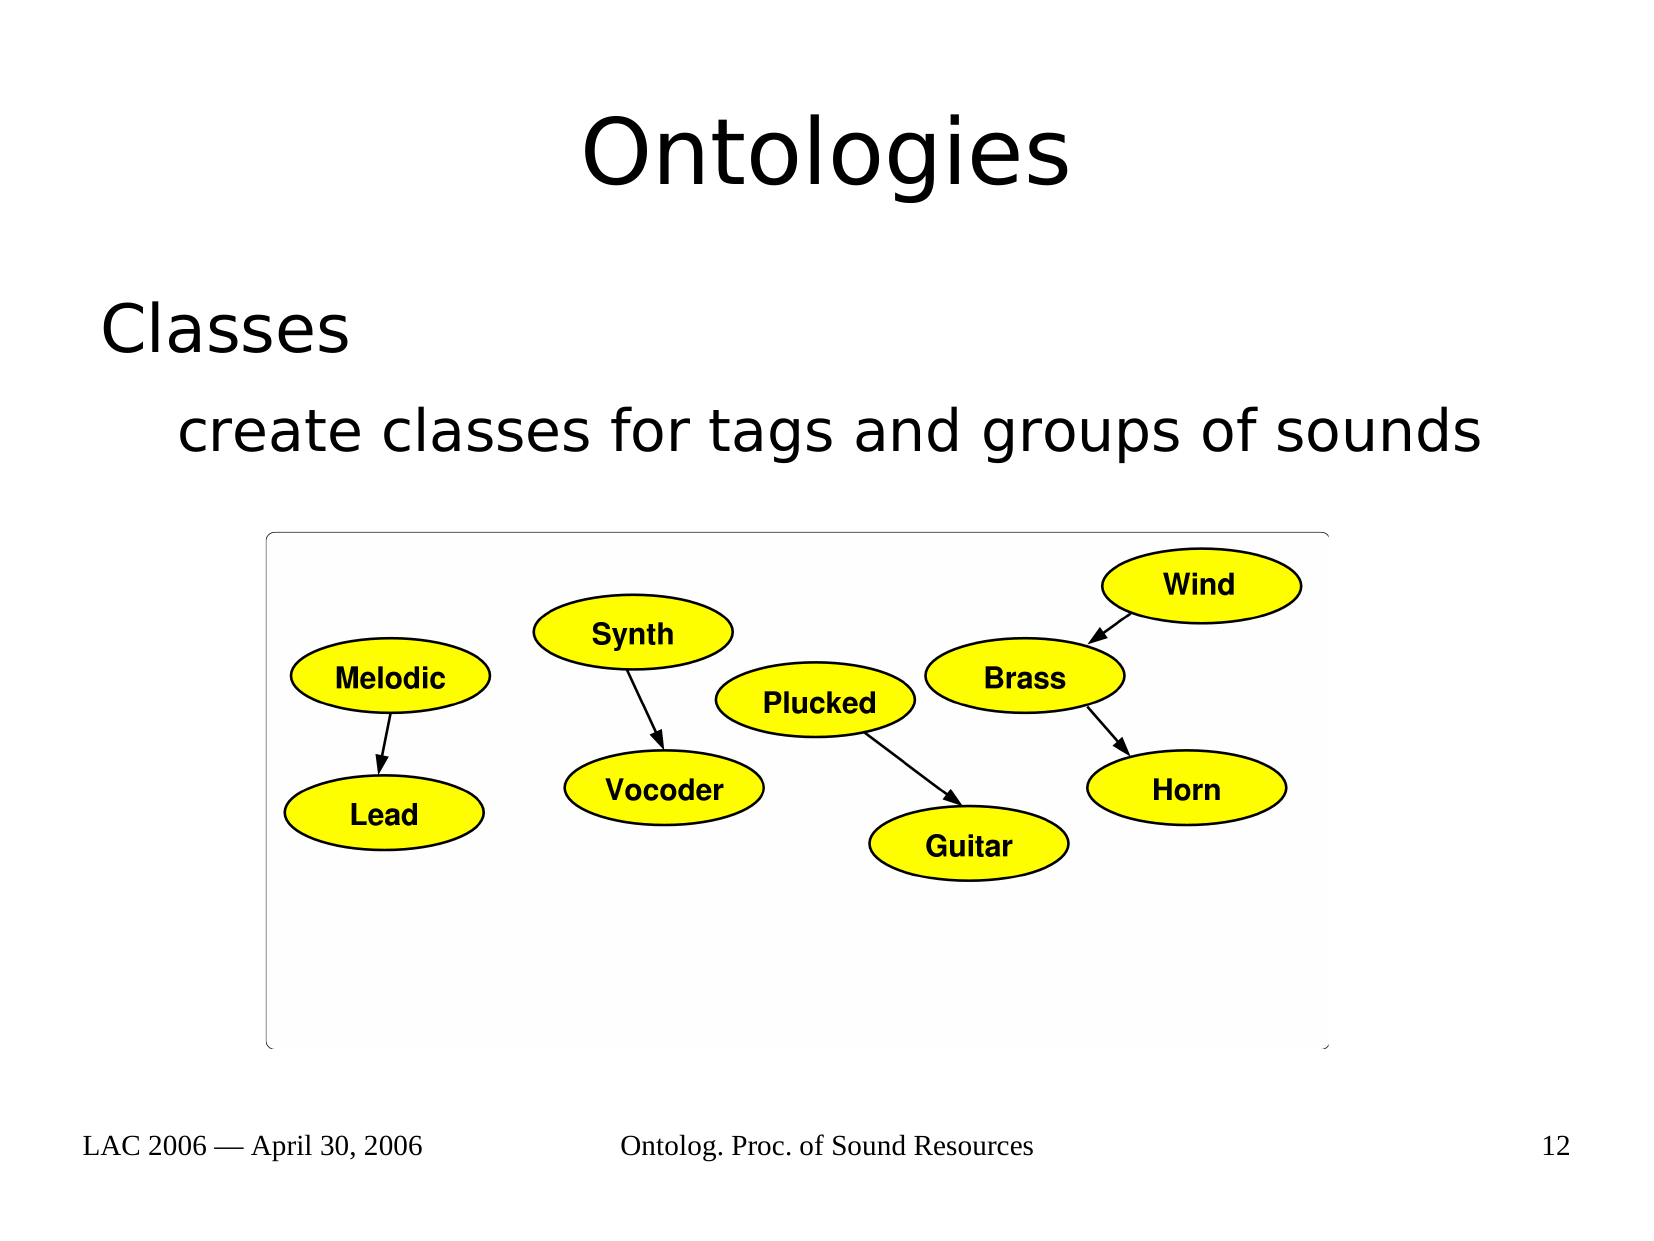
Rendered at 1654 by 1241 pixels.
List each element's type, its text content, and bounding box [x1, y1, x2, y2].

title Ontologies [82, 49, 1571, 257]
list Classes create classes for tags and groups of sounds [82, 290, 1571, 1109]
picture [265, 531, 1329, 1049]
